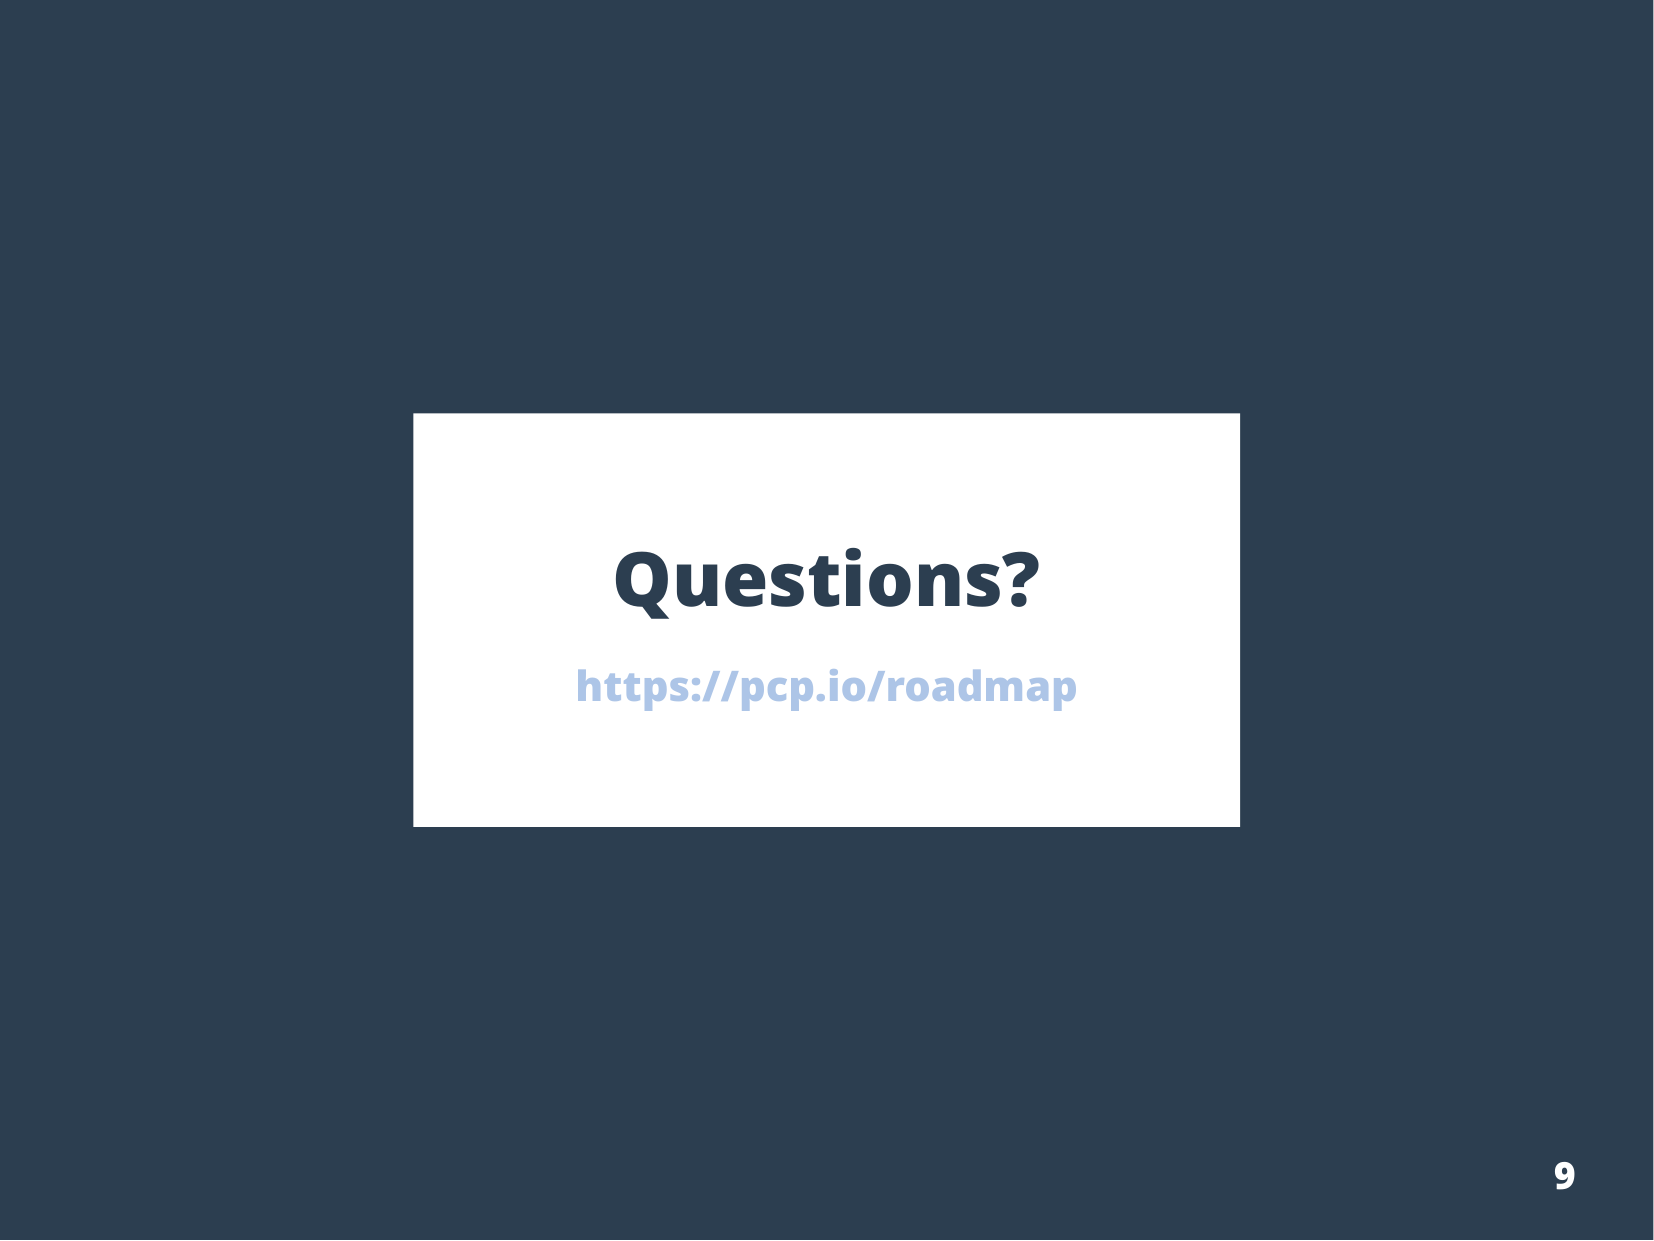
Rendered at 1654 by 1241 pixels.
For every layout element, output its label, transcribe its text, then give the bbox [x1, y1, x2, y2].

title Questions? https://pcp.io/roadmap [442, 442, 1211, 798]
